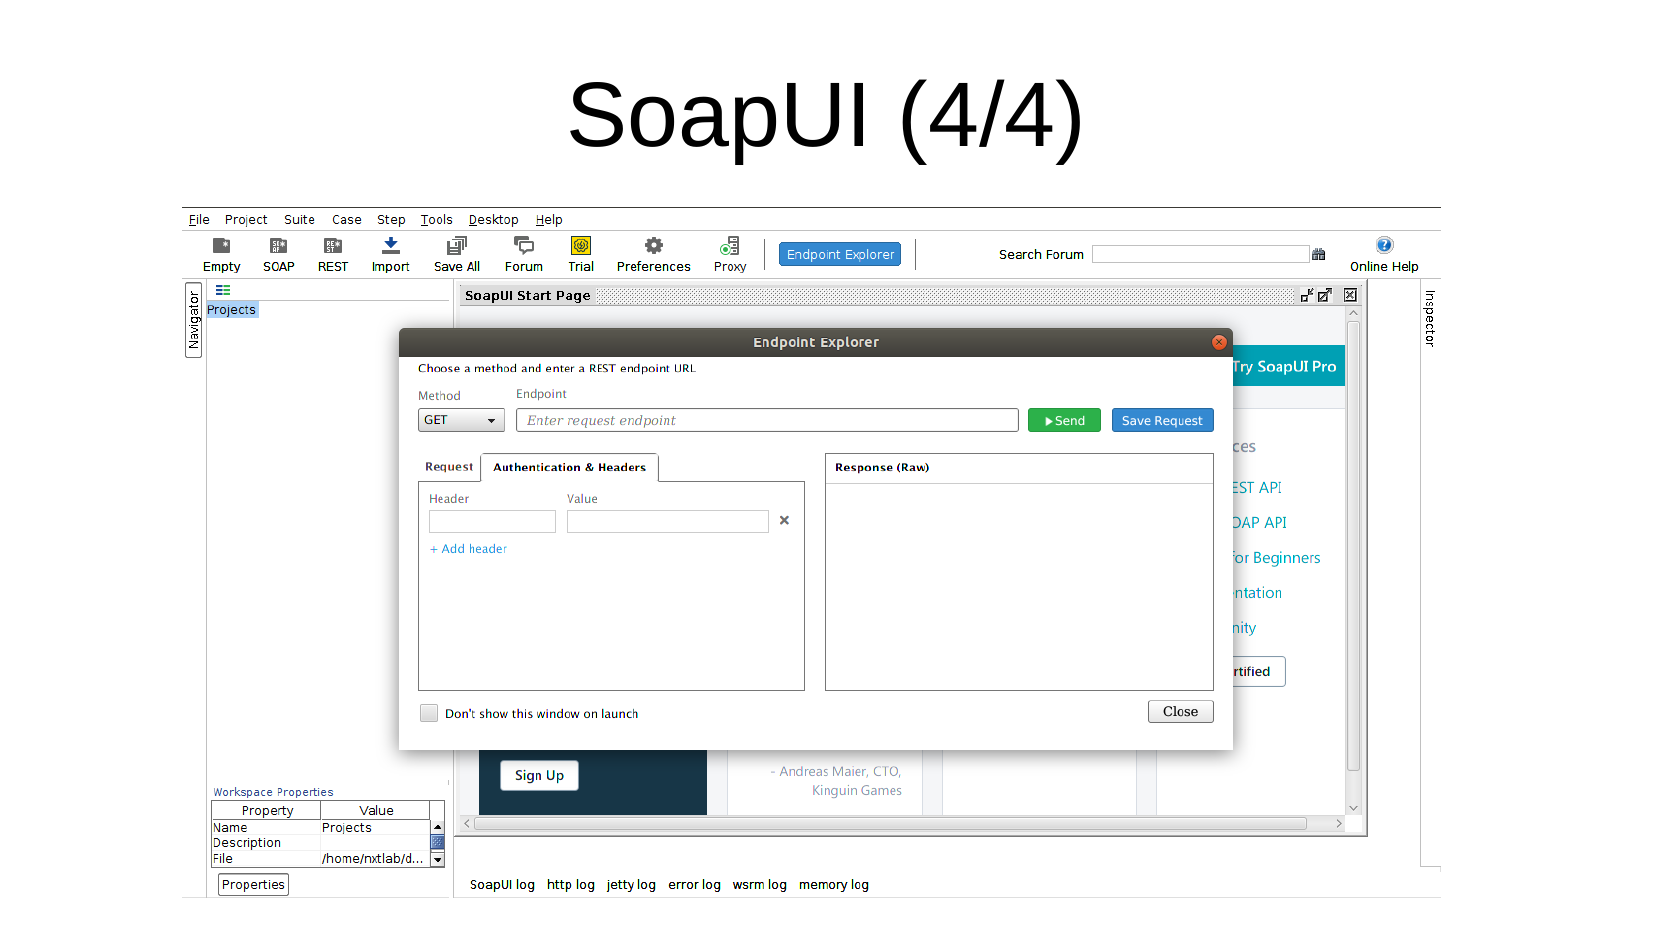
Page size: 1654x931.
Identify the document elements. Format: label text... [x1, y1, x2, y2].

title SoapUI (4/4) [82, 37, 1571, 193]
picture [182, 207, 1441, 898]
